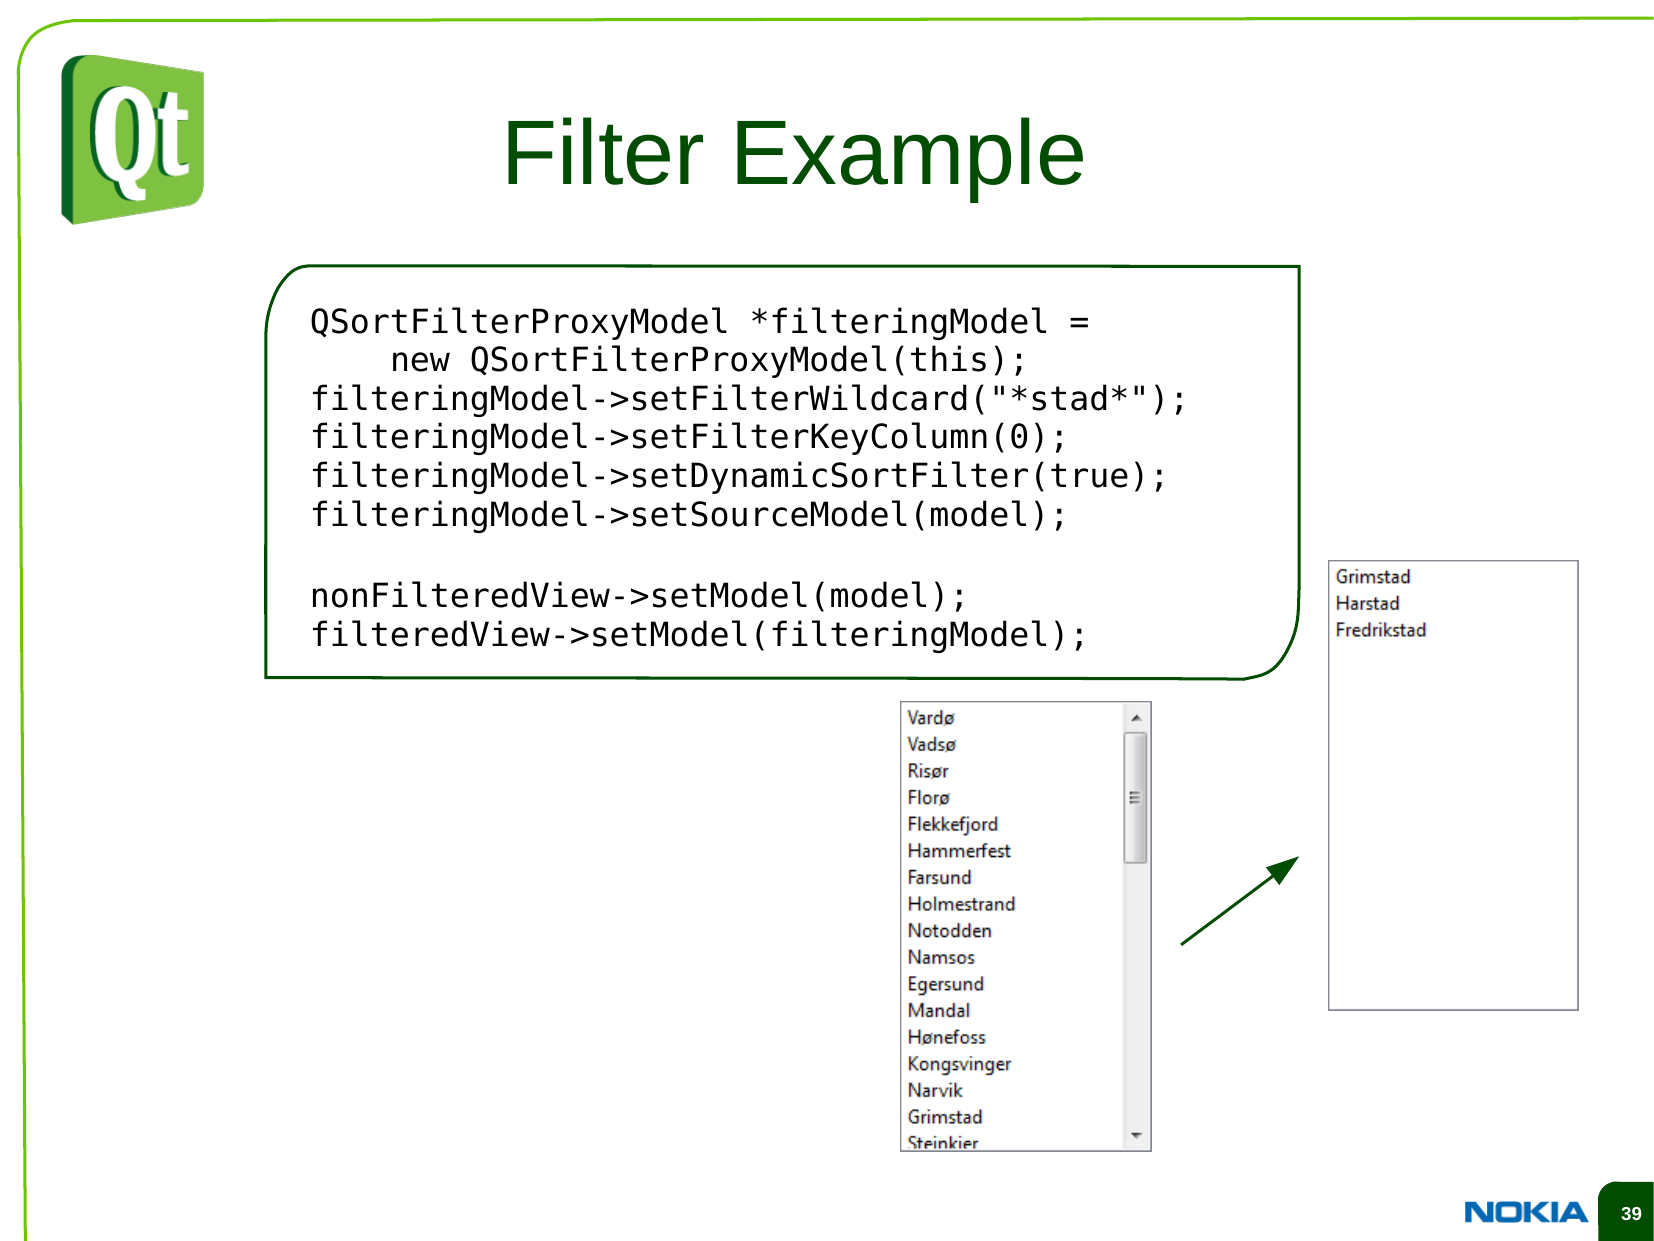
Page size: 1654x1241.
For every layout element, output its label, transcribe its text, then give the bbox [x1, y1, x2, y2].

picture [61, 55, 204, 225]
title Filter Example [257, 49, 1333, 257]
text_box QSortFilterProxyModel *filteringModel = new QSortFilterProxyModel(this); filteringModel->setFilterWildcard("*stad*"); filteringModel->setFilterKeyColumn(0); filteringModel->setDynamicSortFilter(true); filteringModel->setSourceModel(model); nonFilteredView->setModel(model); filteredView->setModel(filteringModel); [295, 295, 1241, 662]
picture [1328, 560, 1579, 1011]
picture [900, 701, 1152, 1152]
picture [1465, 1201, 1589, 1223]
